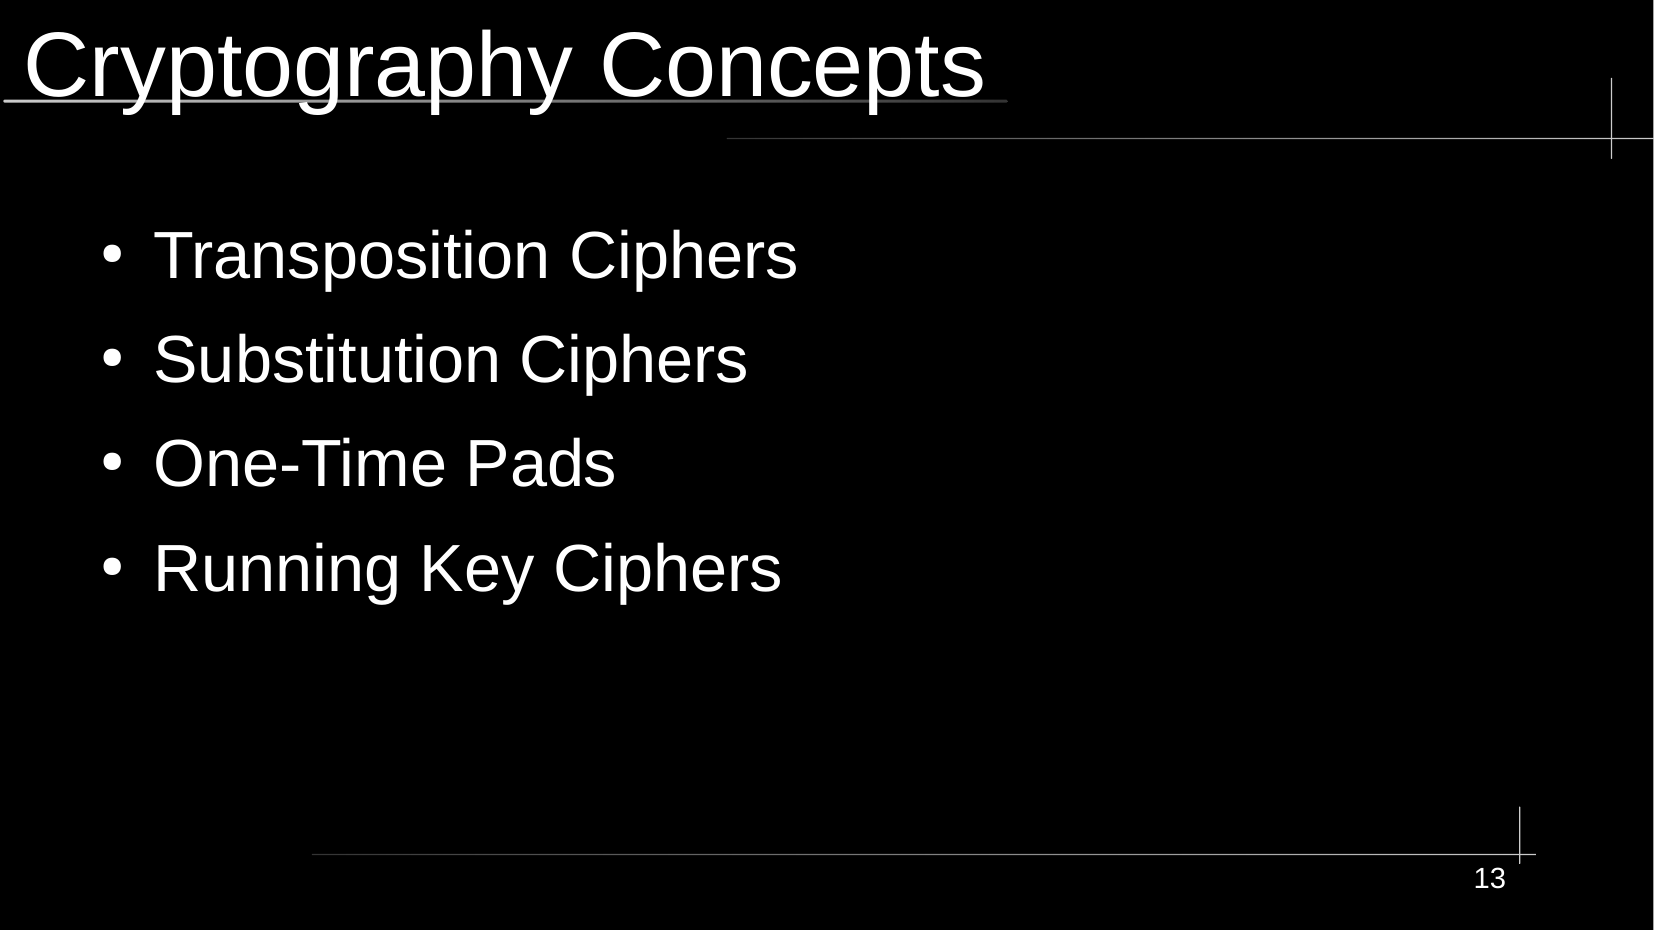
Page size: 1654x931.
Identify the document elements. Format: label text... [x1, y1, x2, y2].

list Transposition Ciphers Substitution Ciphers One-Time Pads Running Key Ciphers [82, 217, 1571, 851]
title Cryptography Concepts [23, 11, 1589, 119]
